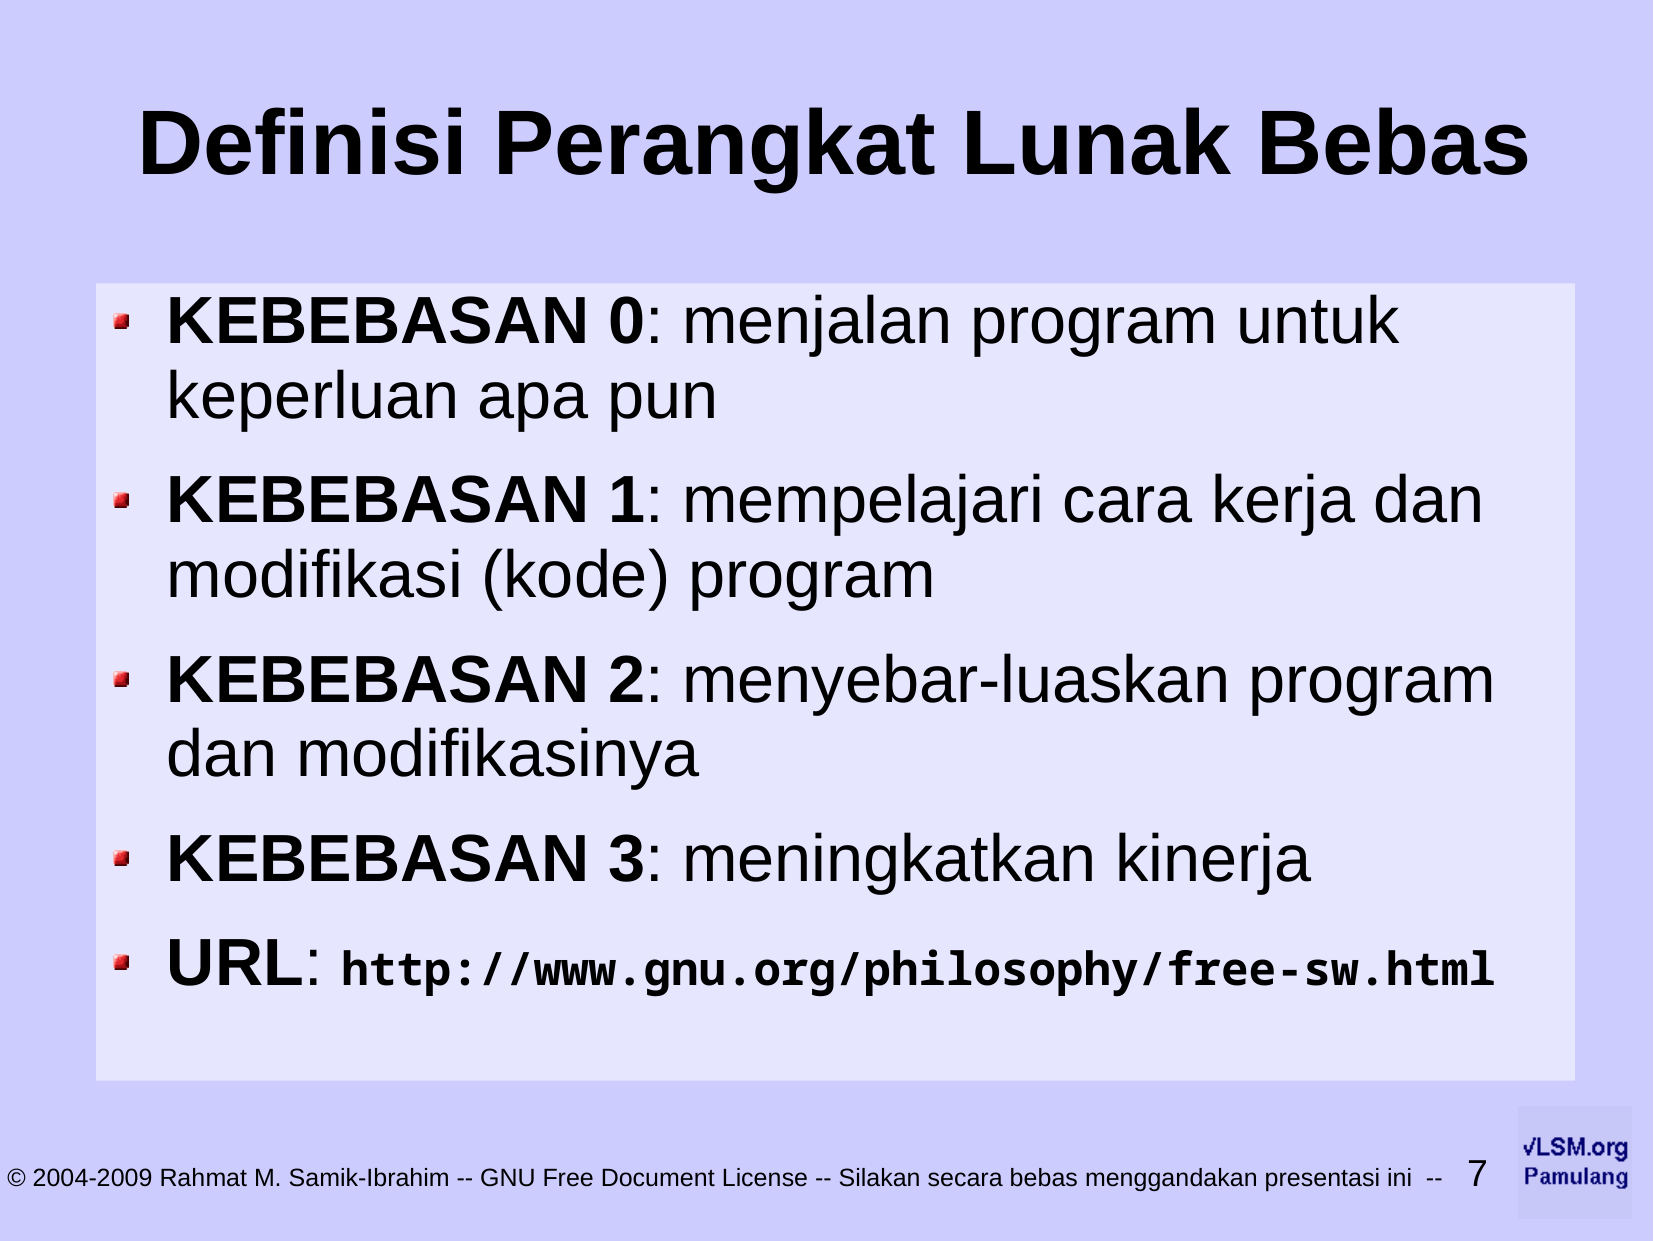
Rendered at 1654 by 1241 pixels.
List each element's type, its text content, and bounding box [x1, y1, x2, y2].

title Definisi Perangkat Lunak Bebas [43, 84, 1628, 203]
list KEBEBASAN 0: menjalan program untuk keperluan apa pun KEBEBASAN 1: mempelajari cara kerja dan modifikasi (kode) program KEBEBASAN 2: menyebar-luaskan program dan modifikasinya KEBEBASAN 3: meningkatkan kinerja URL: http://www.gnu.org/philosophy/free-sw.html [96, 283, 1575, 1081]
picture [1518, 1106, 1632, 1219]
